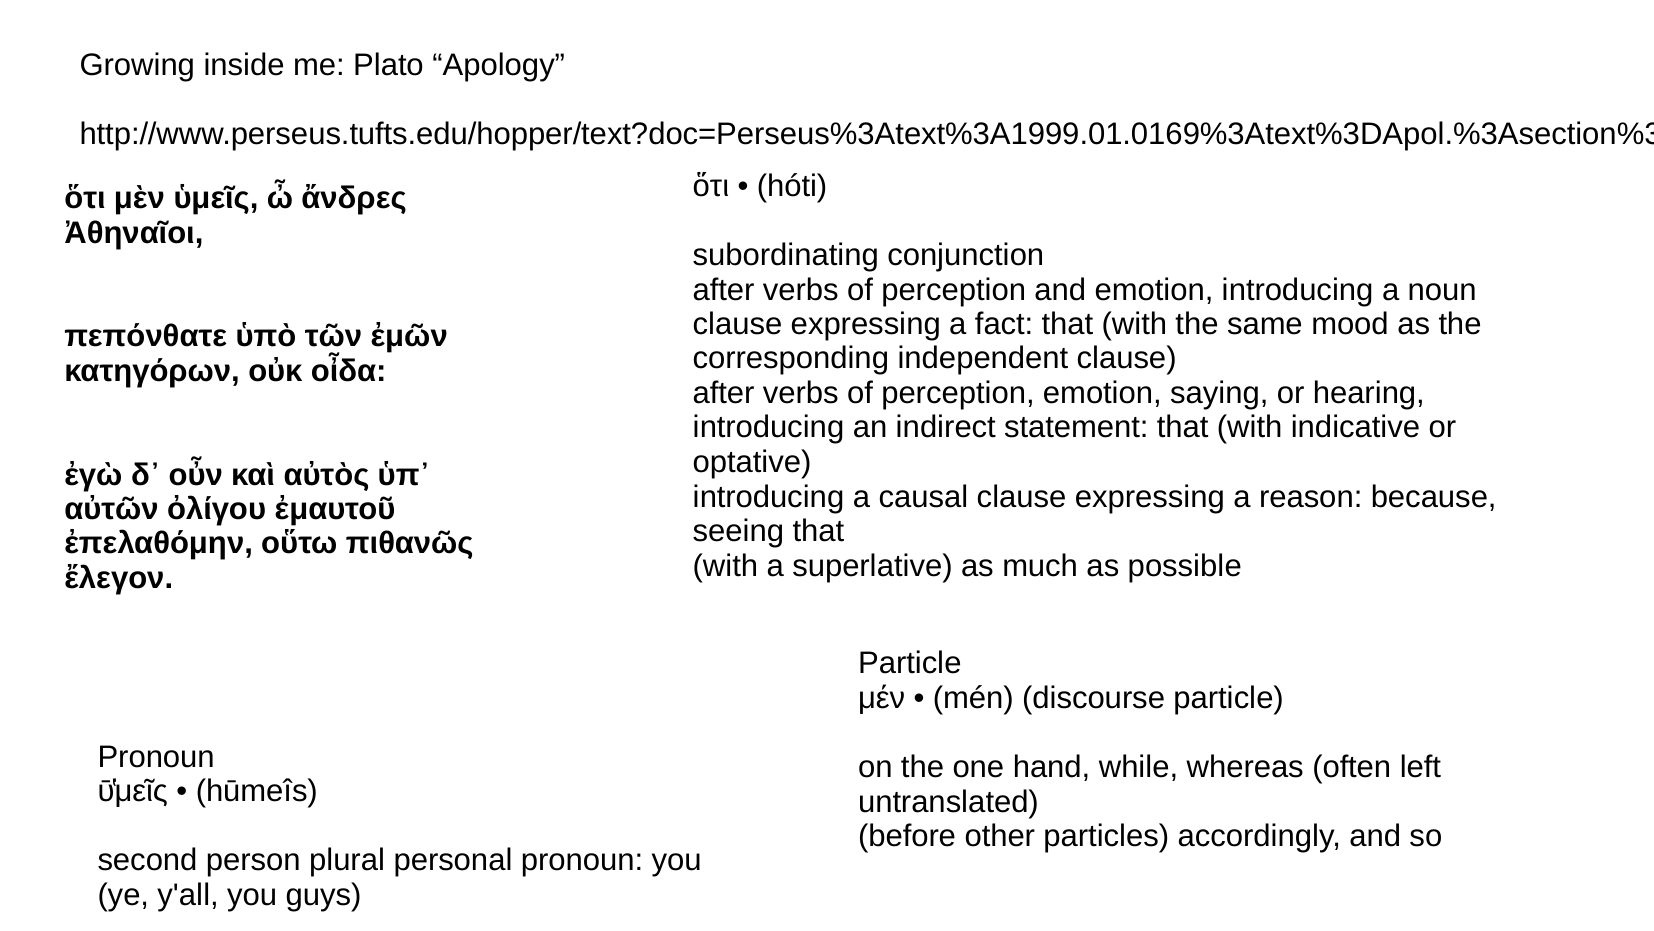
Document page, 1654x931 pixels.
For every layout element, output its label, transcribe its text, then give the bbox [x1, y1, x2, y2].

text_box ὅτι • (hóti) subordinating conjunction after verbs of perception and emotion, introducing a noun clause expressing a fact: that (with the same mood as the corresponding independent clause) after verbs of perception, emotion, saying, or hearing, introducing an indirect statement: that (with indicative or optative) introducing a causal clause expressing a reason: because, seeing that (with a superlative) as much as possible [677, 161, 1522, 625]
text_box Growing inside me: Plato “Apology” http://www.perseus.tufts.edu/hopper/text?doc=Perseus%3Atext%3A1999.01.0169%3Atext%3DApol.%3Asection%3D17a [64, 39, 1654, 159]
text_box Particle μέν • (mén) (discourse particle) on the one hand, while, whereas (often left untranslated) (before other particles) accordingly, and so [843, 638, 1604, 931]
text_box Pronoun ῡ̔μεῖς • (hūmeîs) second person plural personal pronoun: you (ye, y'all, you guys) [82, 731, 755, 919]
text_box ὅτι μὲν ὑμεῖς, ὦ ἄνδρες Ἀθηναῖοι, πεπόνθατε ὑπὸ τῶν ἐμῶν κατηγόρων, οὐκ οἶδα: ἐγὼ δ᾽ οὖν καὶ αὐτὸς ὑπ᾽ αὐτῶν ὀλίγου ἐμαυτοῦ ἐπελαθόμην, οὕτω πιθανῶς ἔλεγον. [49, 173, 530, 757]
